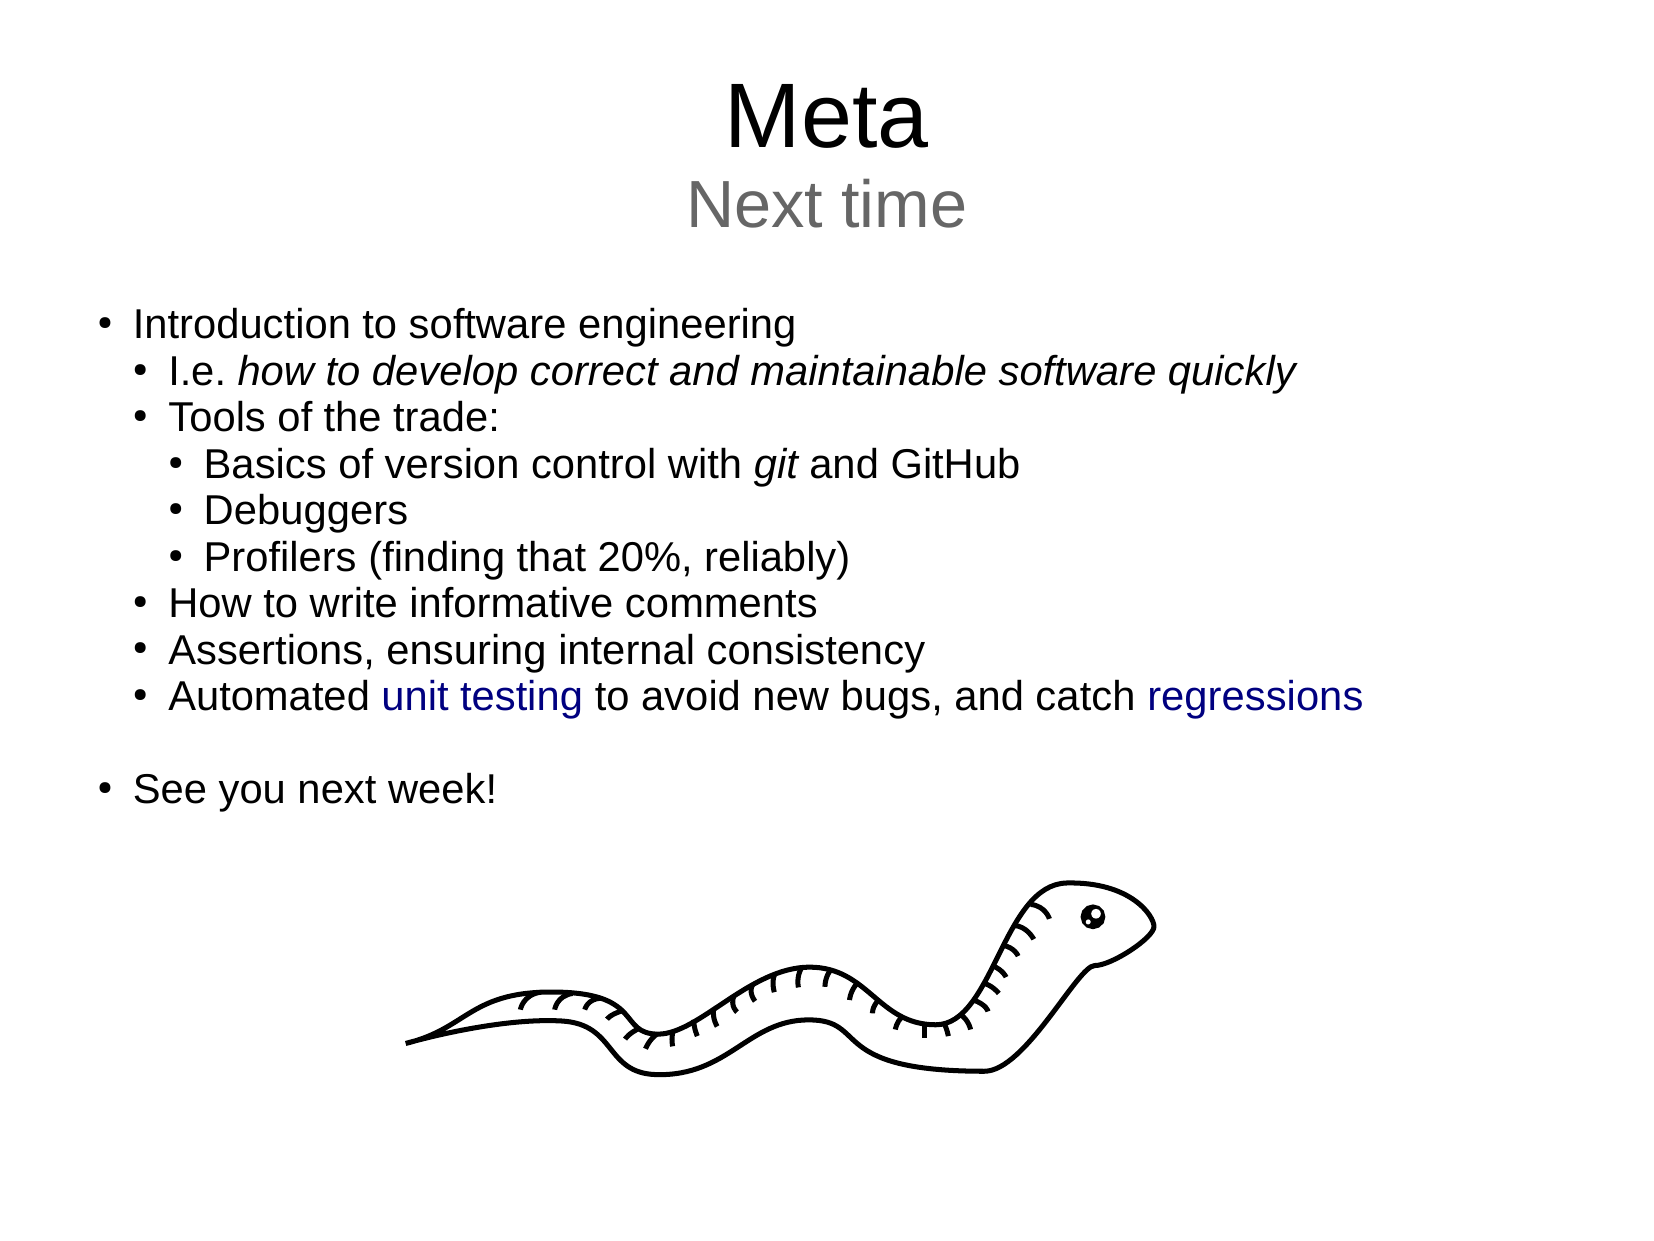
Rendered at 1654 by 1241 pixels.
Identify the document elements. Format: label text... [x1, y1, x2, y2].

text_box Introduction to software engineering I.e. how to develop correct and maintainable software quickly Tools of the trade: Basics of version control with git and GitHub Debuggers Profilers (finding that 20%, reliably) How to write informative comments Assertions, ensuring internal consistency Automated unit testing to avoid new bugs, and catch regressions See you next week! [82, 293, 1561, 1070]
picture [405, 880, 1157, 1078]
title Meta Next time [82, 49, 1571, 257]
